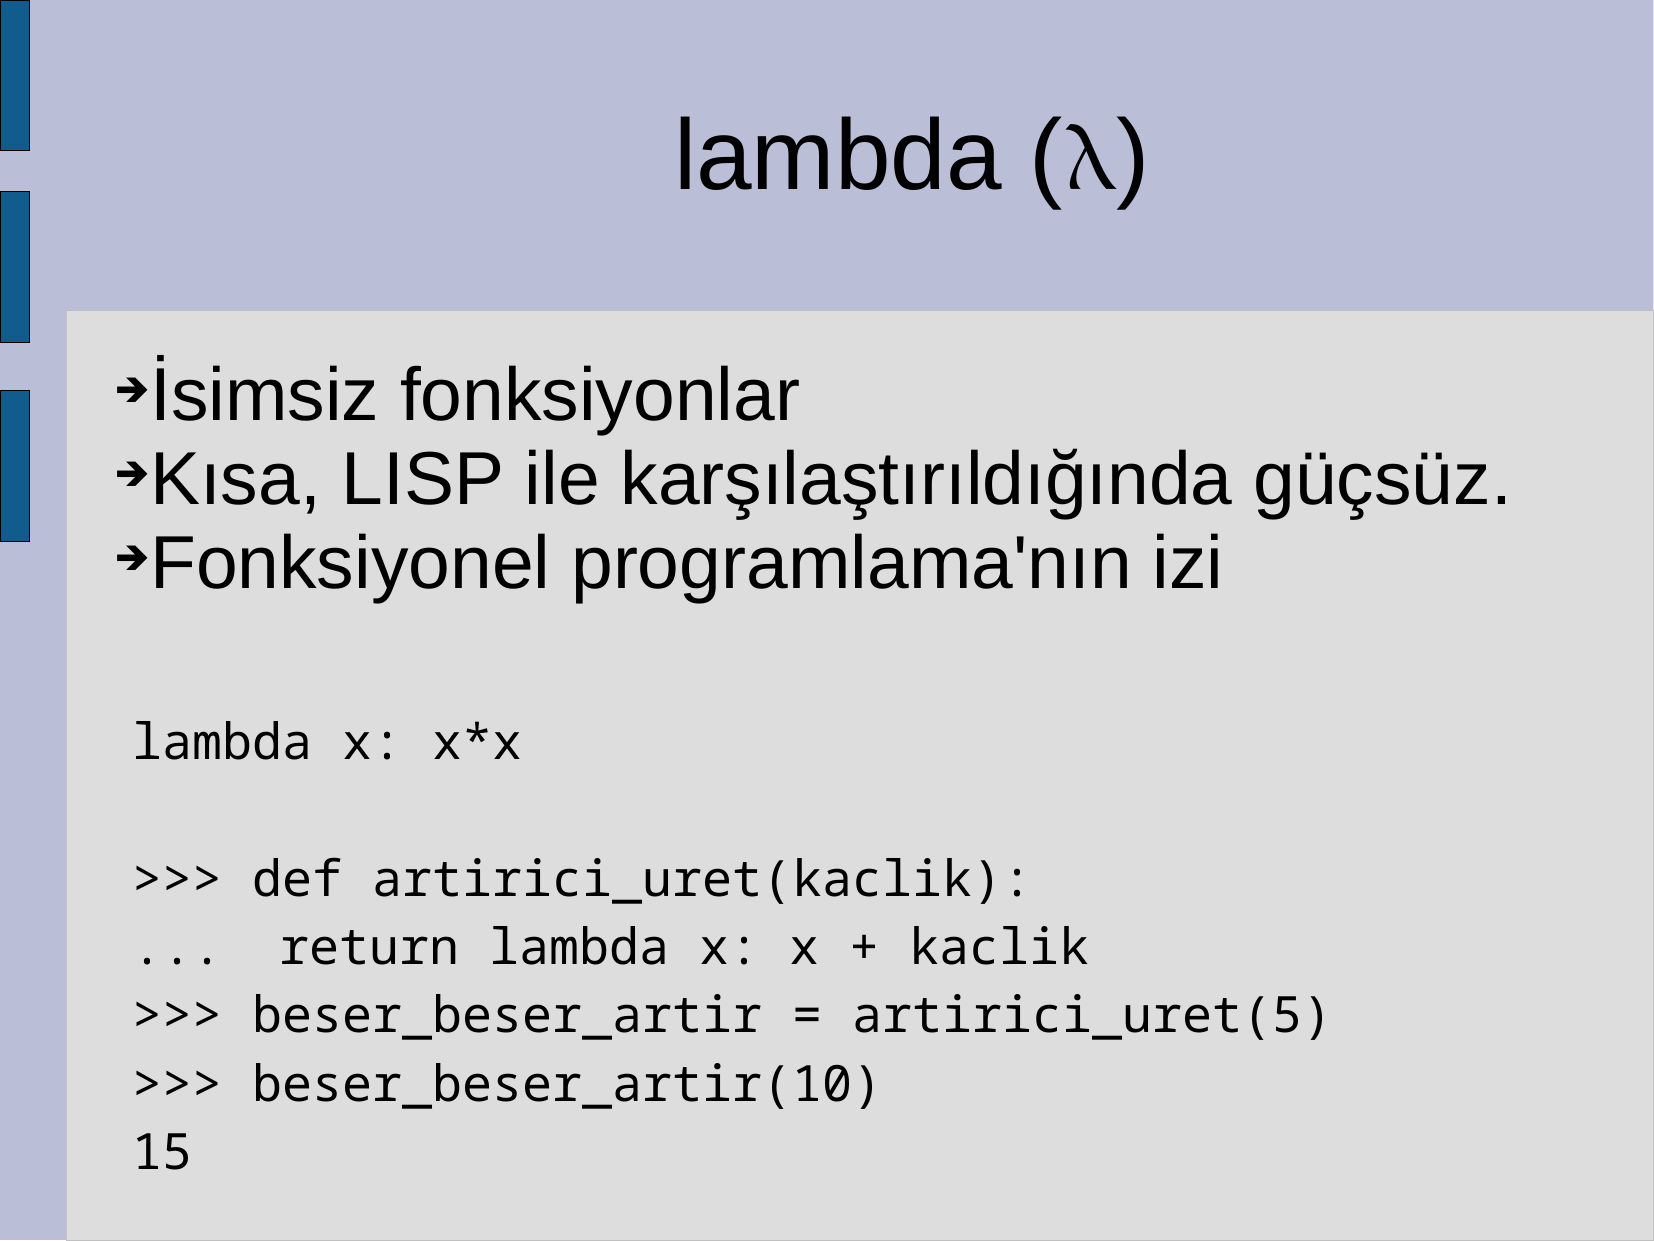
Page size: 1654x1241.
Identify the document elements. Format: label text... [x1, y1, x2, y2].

text_box İsimsiz fonksiyonlar Kısa, LISP ile karşılaştırıldığında güçsüz. Fonksiyonel programlama'nın izi [114, 352, 1543, 632]
text_box lambda x: x*x >>> def artirici_uret(kaclik): ... return lambda x: x + kaclik >>> beser_beser_artir = artirici_uret(5) >>> beser_beser_artir(10) 15 [132, 706, 1534, 1092]
text_box lambda () [659, 99, 1165, 226]
